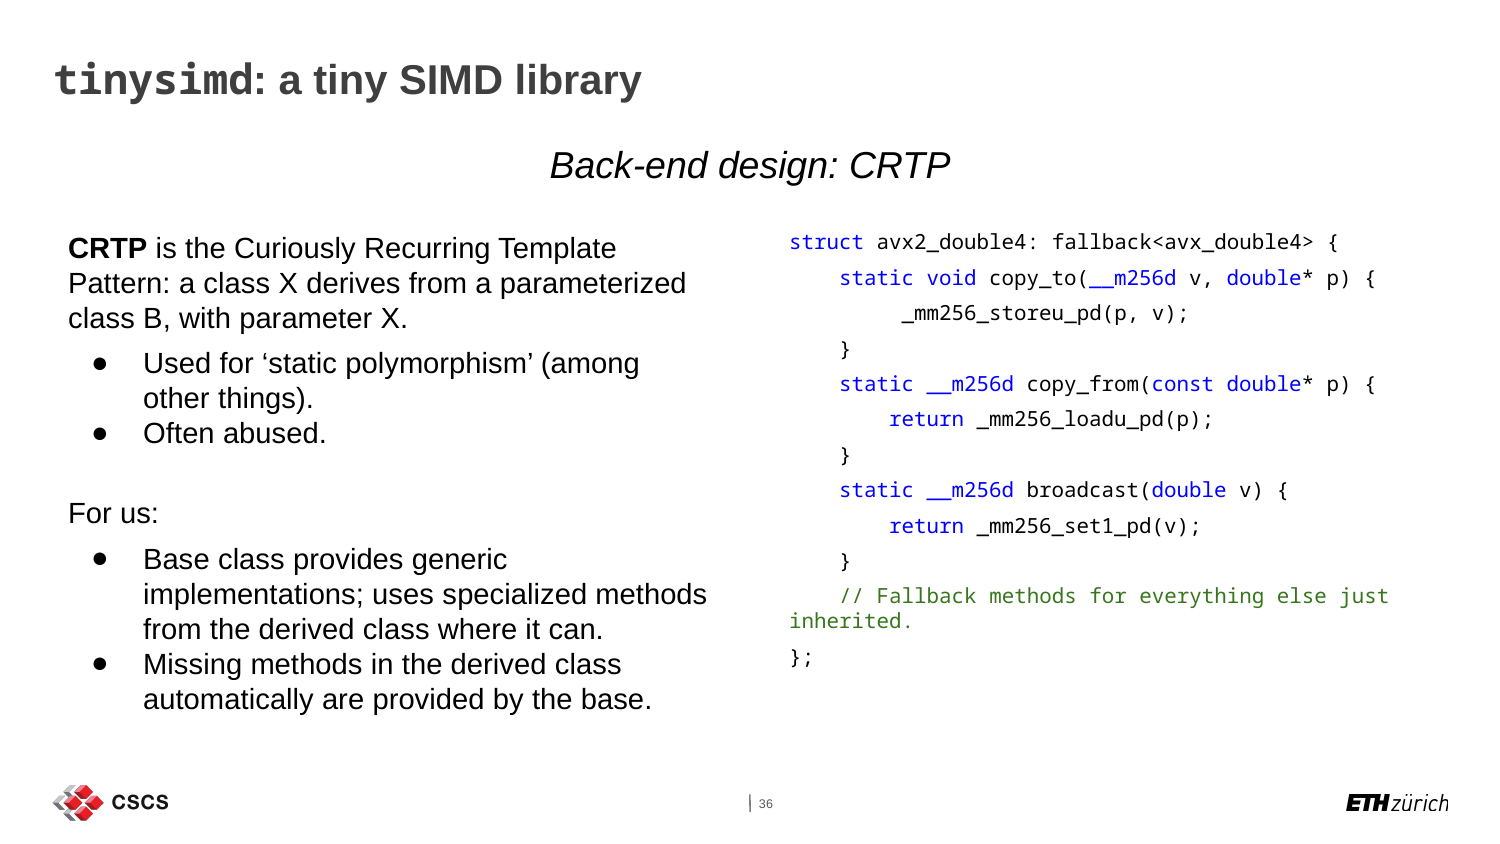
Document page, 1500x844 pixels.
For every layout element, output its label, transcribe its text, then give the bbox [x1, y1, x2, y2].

picture [43, 775, 177, 830]
list Back-end design: CRTP [53, 133, 1447, 767]
picture [1346, 794, 1448, 811]
text_box CRTP is the Curiously Recurring Template Pattern: a class X derives from a parameterized class B, with parameter X. Used for ‘static polymorphism’ (among other things). Often abused. For us: Base class provides generic implementations; uses specialized methods from the derived class where it can. Missing methods in the derived class automatically are provided by the base. [53, 214, 727, 767]
title tinysimd: a tiny SIMD library [53, 5, 1447, 112]
text_box struct avx2_double4: fallback<avx_double4> { static void copy_to(__m256d v, double* p) { _mm256_storeu_pd(p, v); } static __m256d copy_from(const double* p) { return _mm256_loadu_pd(p); } static __m256d broadcast(double v) { return _mm256_set1_pd(v); } // Fallback methods for everything else just inherited. }; [774, 214, 1492, 767]
slide_number <number> [750, 794, 798, 813]
